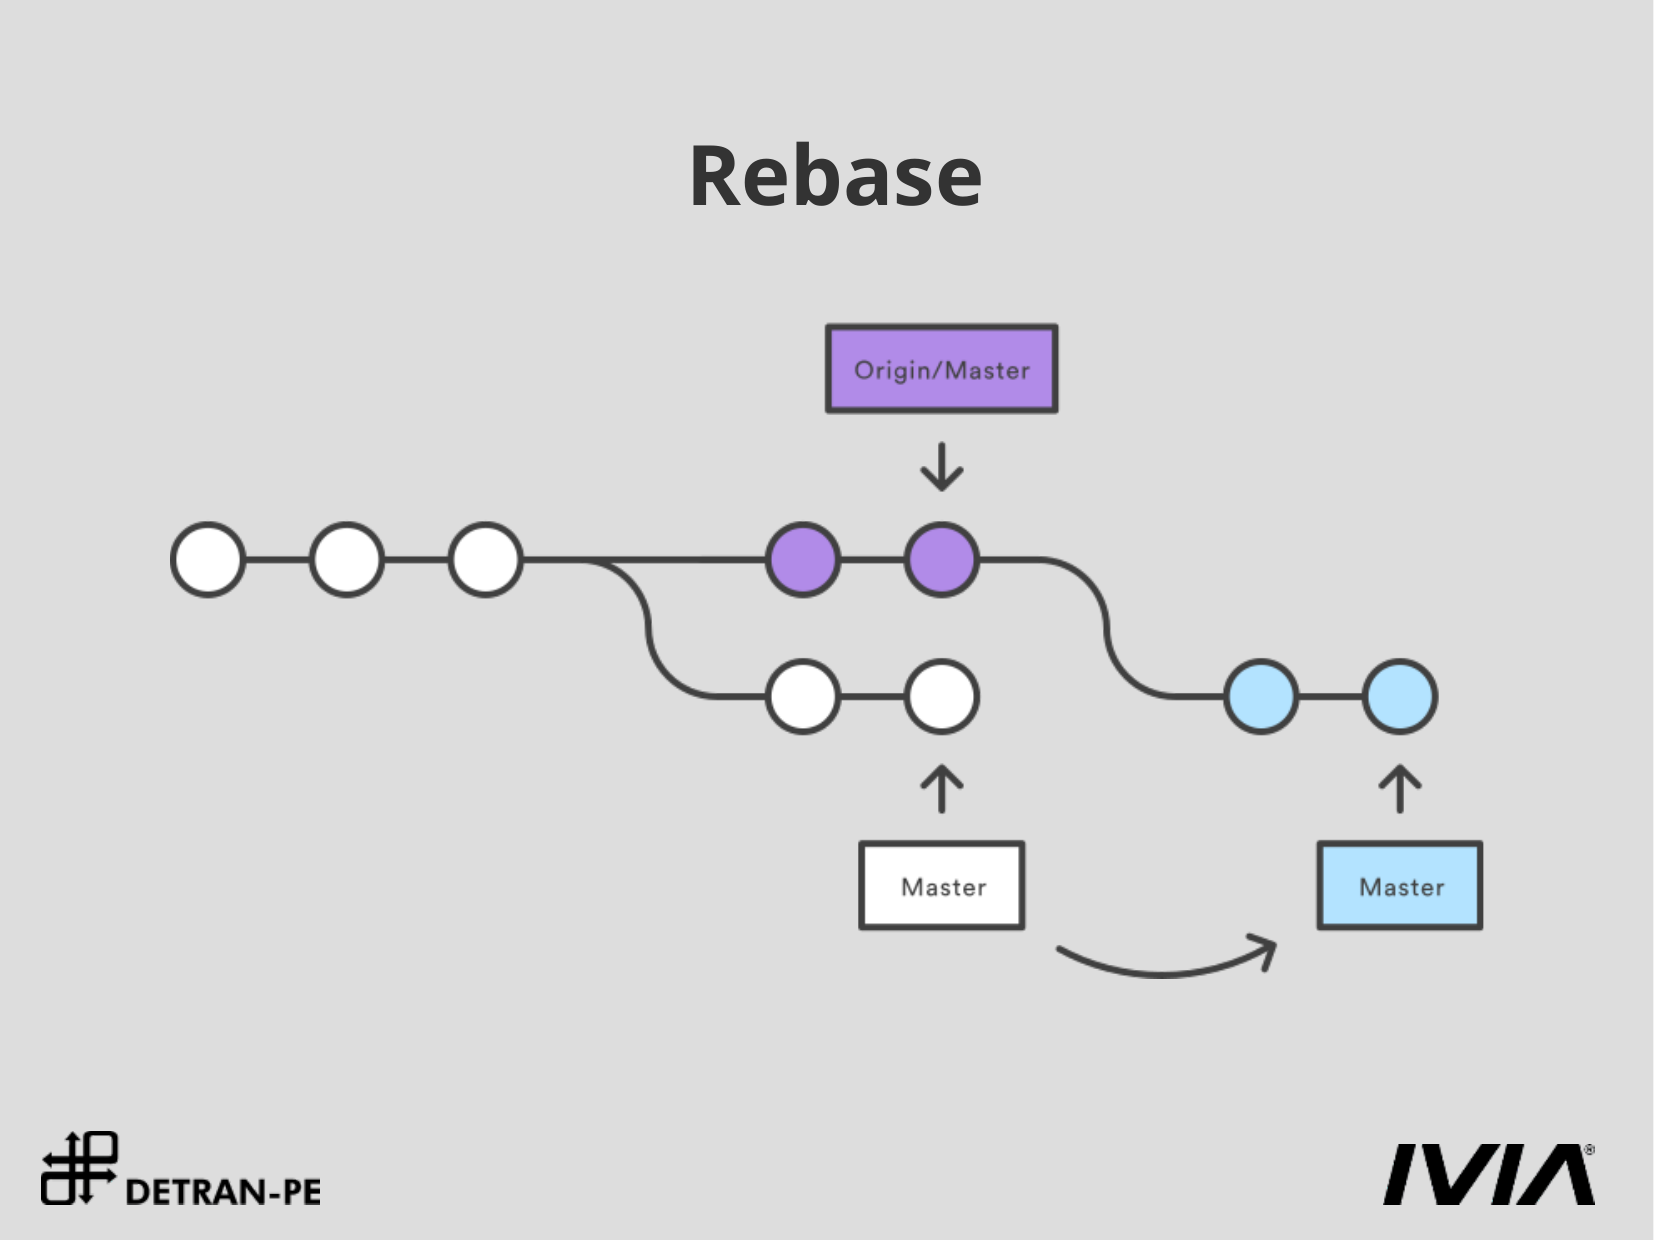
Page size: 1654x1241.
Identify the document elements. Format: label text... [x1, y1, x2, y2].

picture [41, 1131, 320, 1205]
picture [170, 312, 1484, 979]
picture [1383, 1144, 1595, 1205]
title Rebase [70, 35, 1601, 312]
